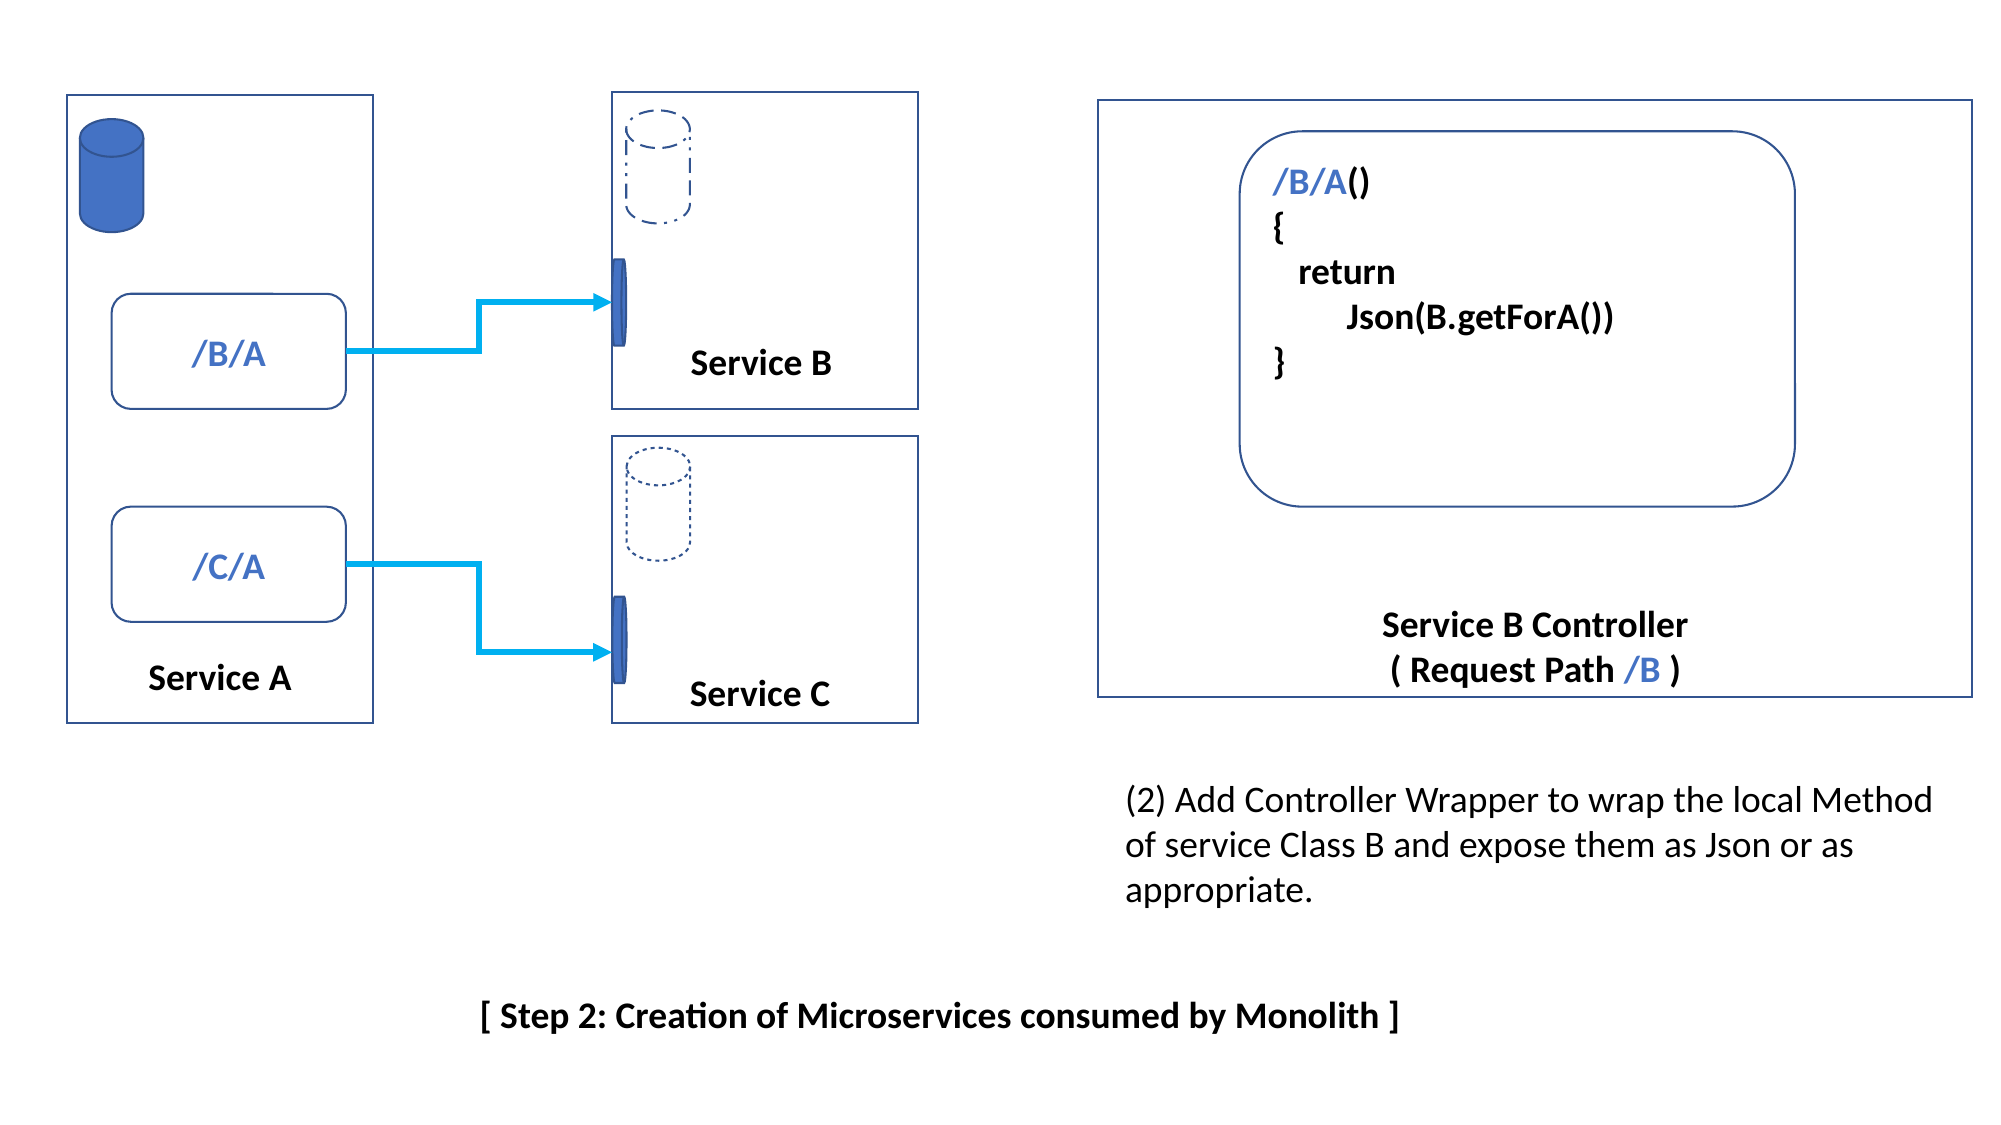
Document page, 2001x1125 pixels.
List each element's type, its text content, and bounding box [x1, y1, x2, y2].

text_box Service C [675, 662, 846, 722]
text_box /B/A() { return Json(B.getForA()) } [1239, 131, 1795, 507]
text_box /B/A [111, 293, 346, 409]
text_box Monolith Application Architecture [611, 436, 919, 723]
text_box [626, 110, 690, 224]
text_box Service A [133, 645, 307, 705]
text_box Monolith Application Architecture [67, 95, 374, 723]
text_box [611, 259, 627, 346]
text_box [626, 447, 691, 561]
text_box [79, 119, 144, 233]
text_box Service B Controller ( Request Path /B ) [1098, 100, 1973, 697]
text_box /C/A [111, 506, 346, 622]
text_box Monolith Application Architecture [611, 92, 919, 409]
text_box (2) Add Controller Wrapper to wrap the local Method of service Class B and expose them as Json or as appropriate. [1110, 767, 1961, 918]
text_box [ Step 2: Creation of Microservices consumed by Monolith ] [67, 983, 1814, 1044]
text_box [612, 596, 627, 684]
text_box Service B [675, 330, 848, 390]
